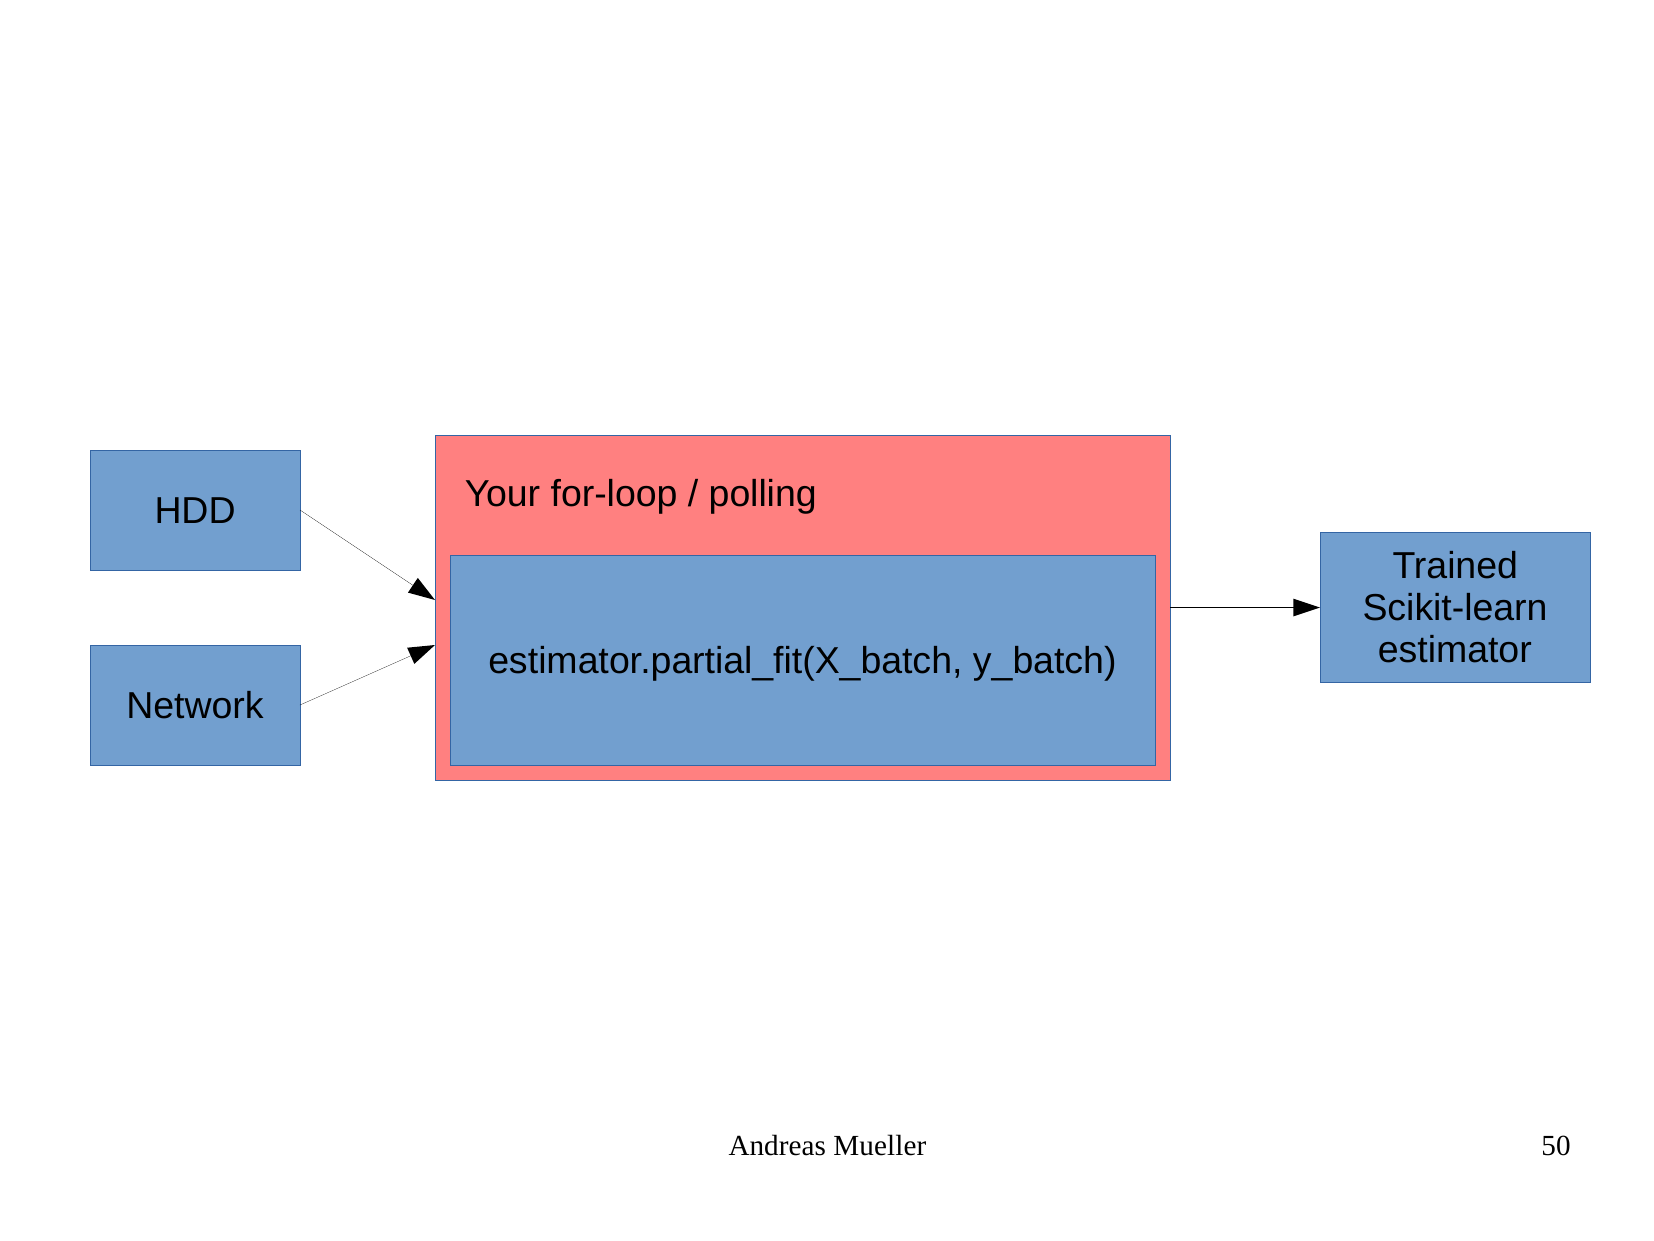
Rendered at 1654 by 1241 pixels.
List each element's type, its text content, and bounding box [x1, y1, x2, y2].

text_box HDD [90, 450, 301, 571]
text_box estimator.partial_fit(X_batch, y_batch) [450, 555, 1156, 766]
text_box Your for-loop / polling [450, 465, 1111, 564]
text_box [435, 435, 1171, 781]
text_box Network [90, 645, 301, 766]
text_box Trained Scikit-learn estimator [1320, 532, 1591, 683]
